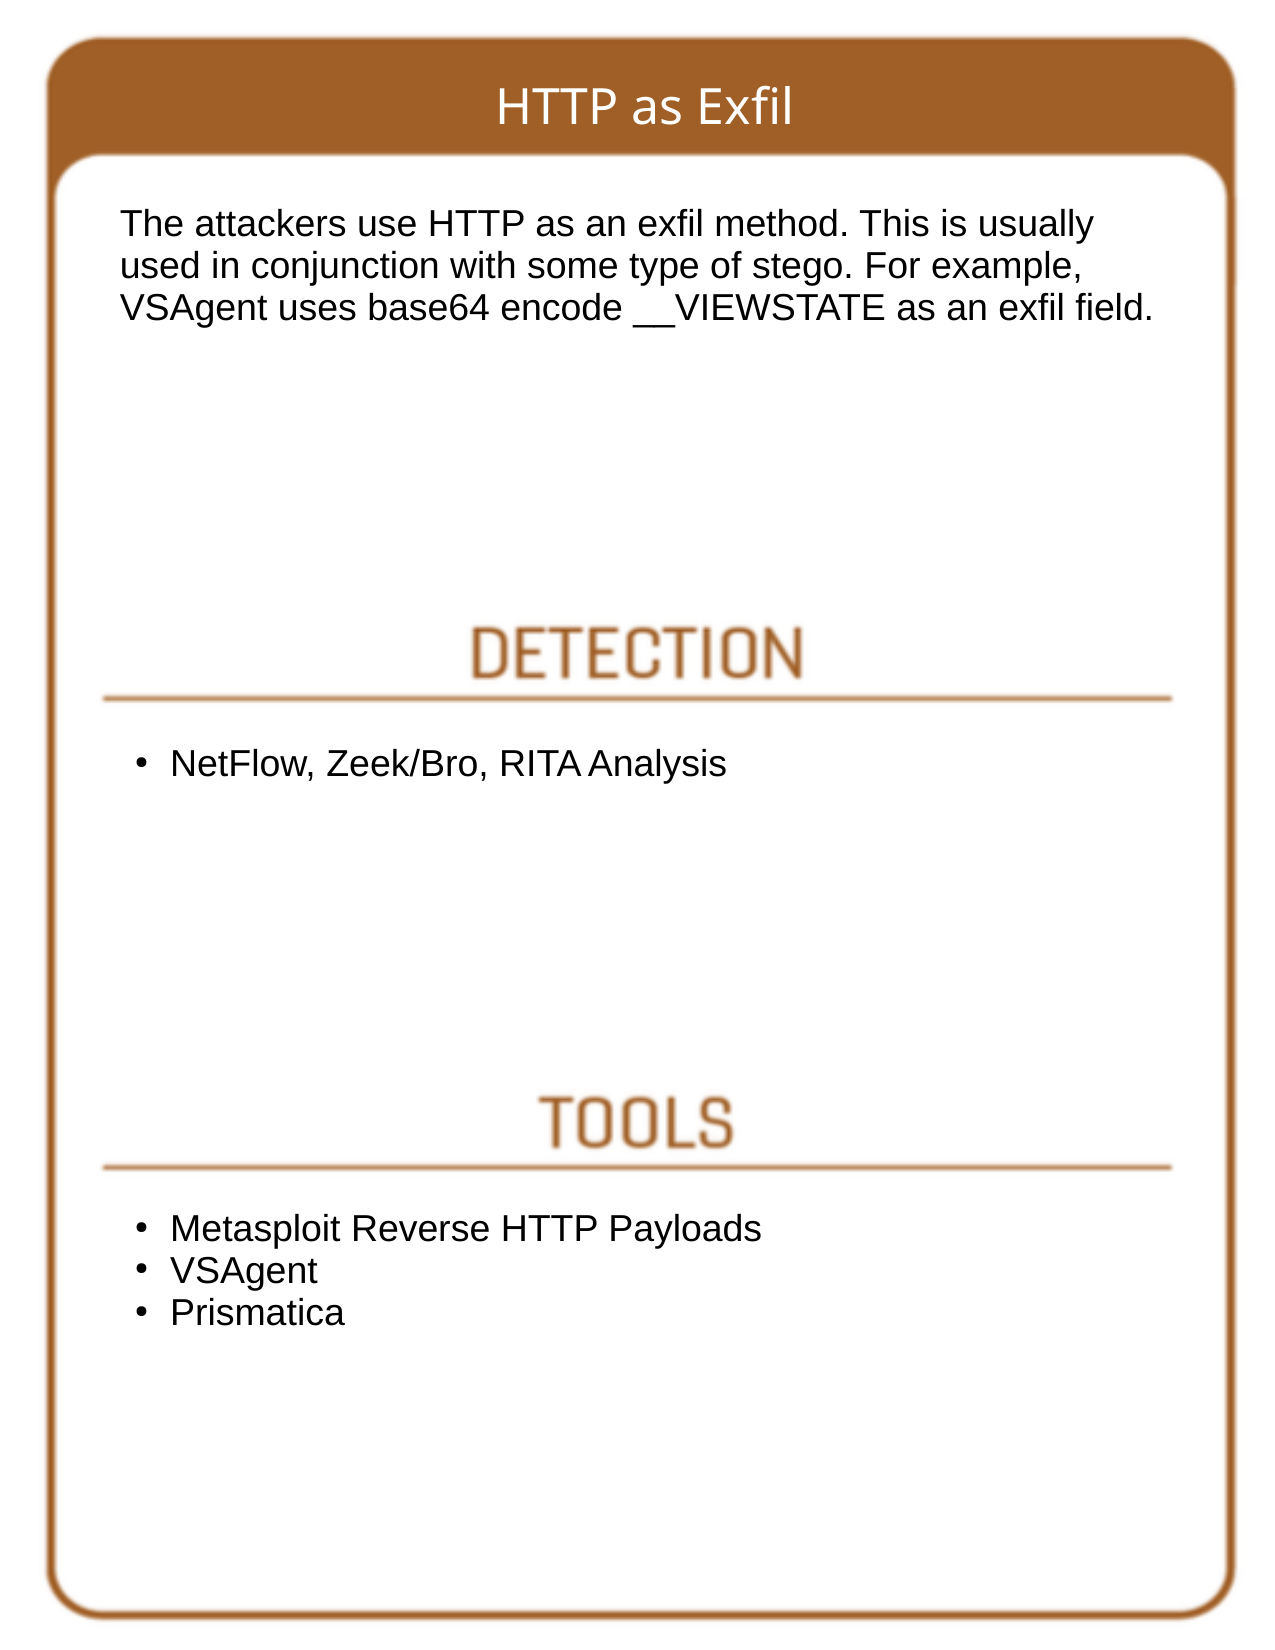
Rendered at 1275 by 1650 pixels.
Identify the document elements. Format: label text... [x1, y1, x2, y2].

picture [2, 0, 1275, 1650]
text_box Metasploit Reverse HTTP Payloads VSAgent Prismatica [119, 1199, 1170, 1346]
text_box The attackers use HTTP as an exfil method. This is usually used in conjunction with some type of stego. For example, VSAgent uses base64 encode __VIEWSTATE as an exfil field. [104, 194, 1185, 336]
text_box NetFlow, Zeek/Bro, RITA Analysis [119, 734, 1155, 839]
text_box HTTP as Exfil [89, 54, 1200, 156]
